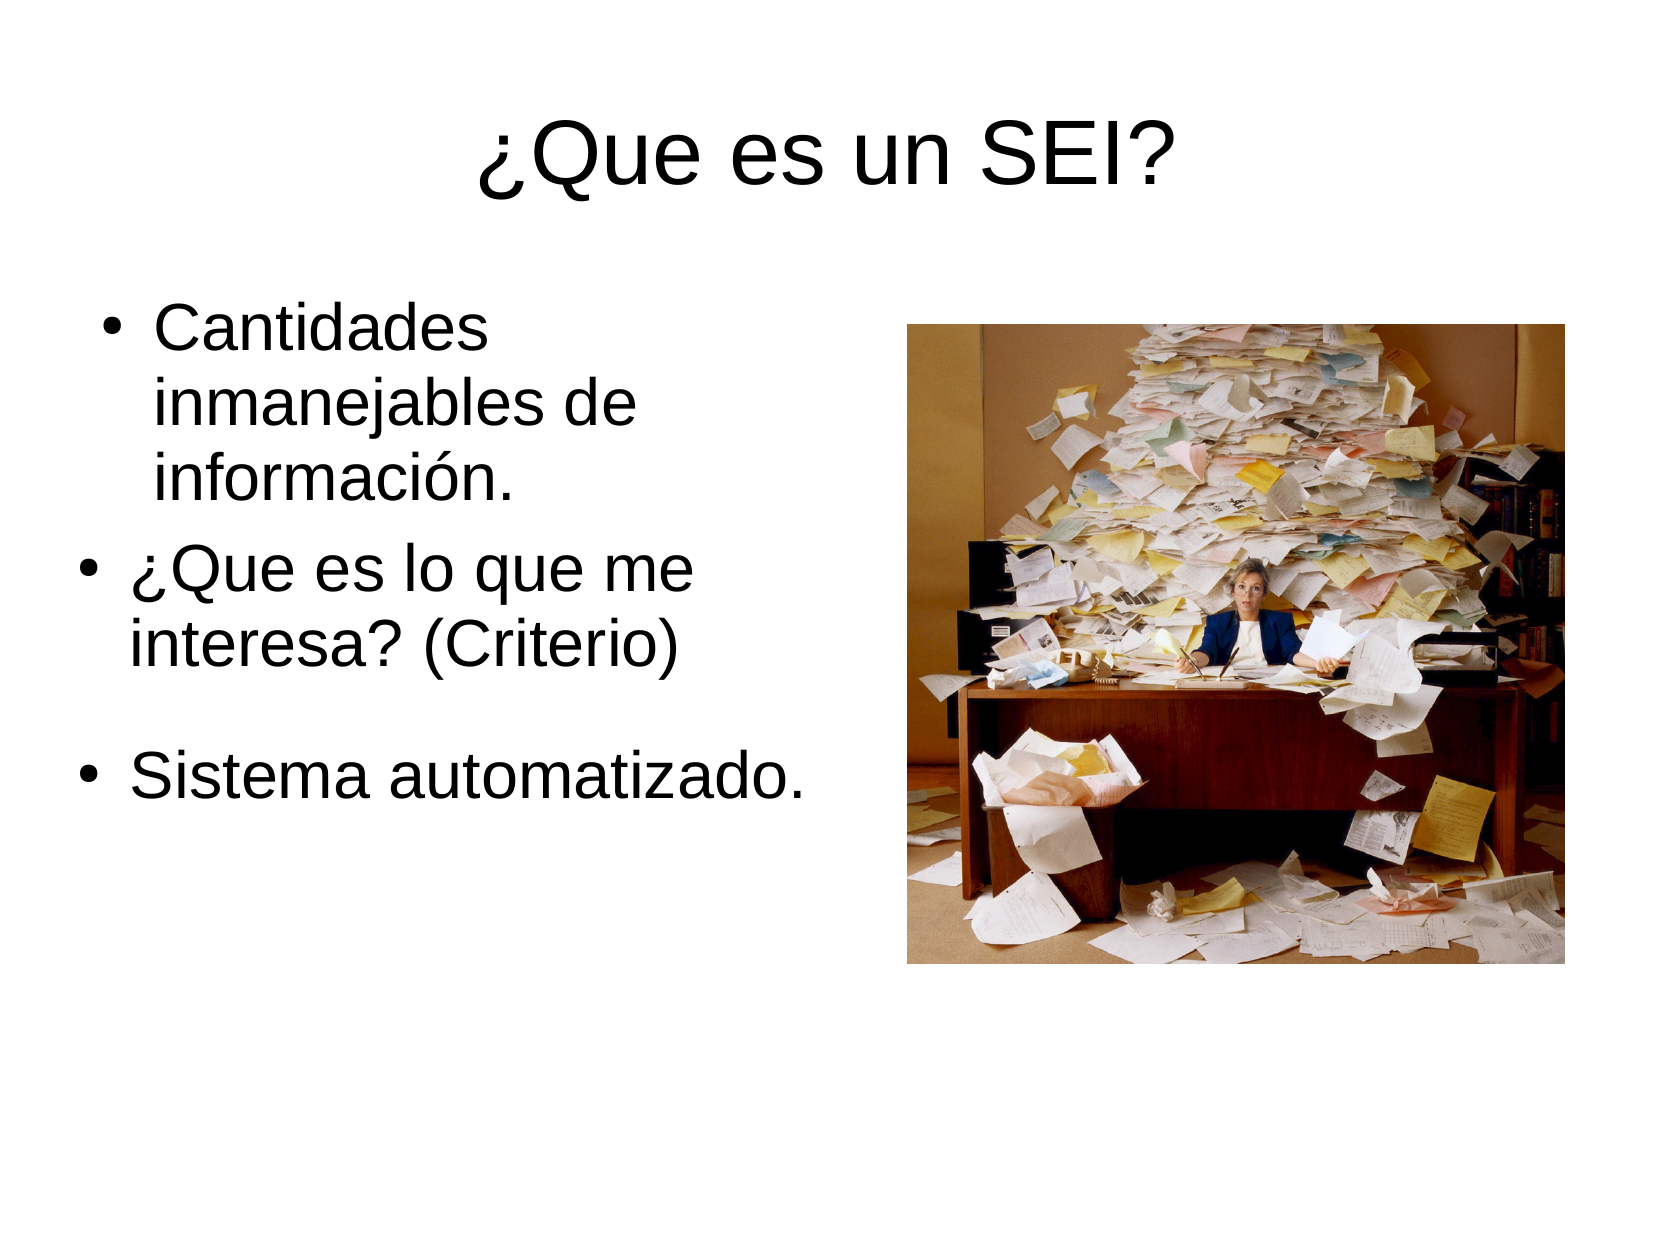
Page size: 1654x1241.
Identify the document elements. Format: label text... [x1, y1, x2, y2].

list Cantidades inmanejables de información. [82, 290, 886, 532]
list Sistema automatizado. [59, 738, 863, 975]
list ¿Que es lo que me interesa? (Criterio) [59, 531, 863, 738]
picture [907, 324, 1565, 964]
title ¿Que es un SEI? [82, 49, 1571, 257]
